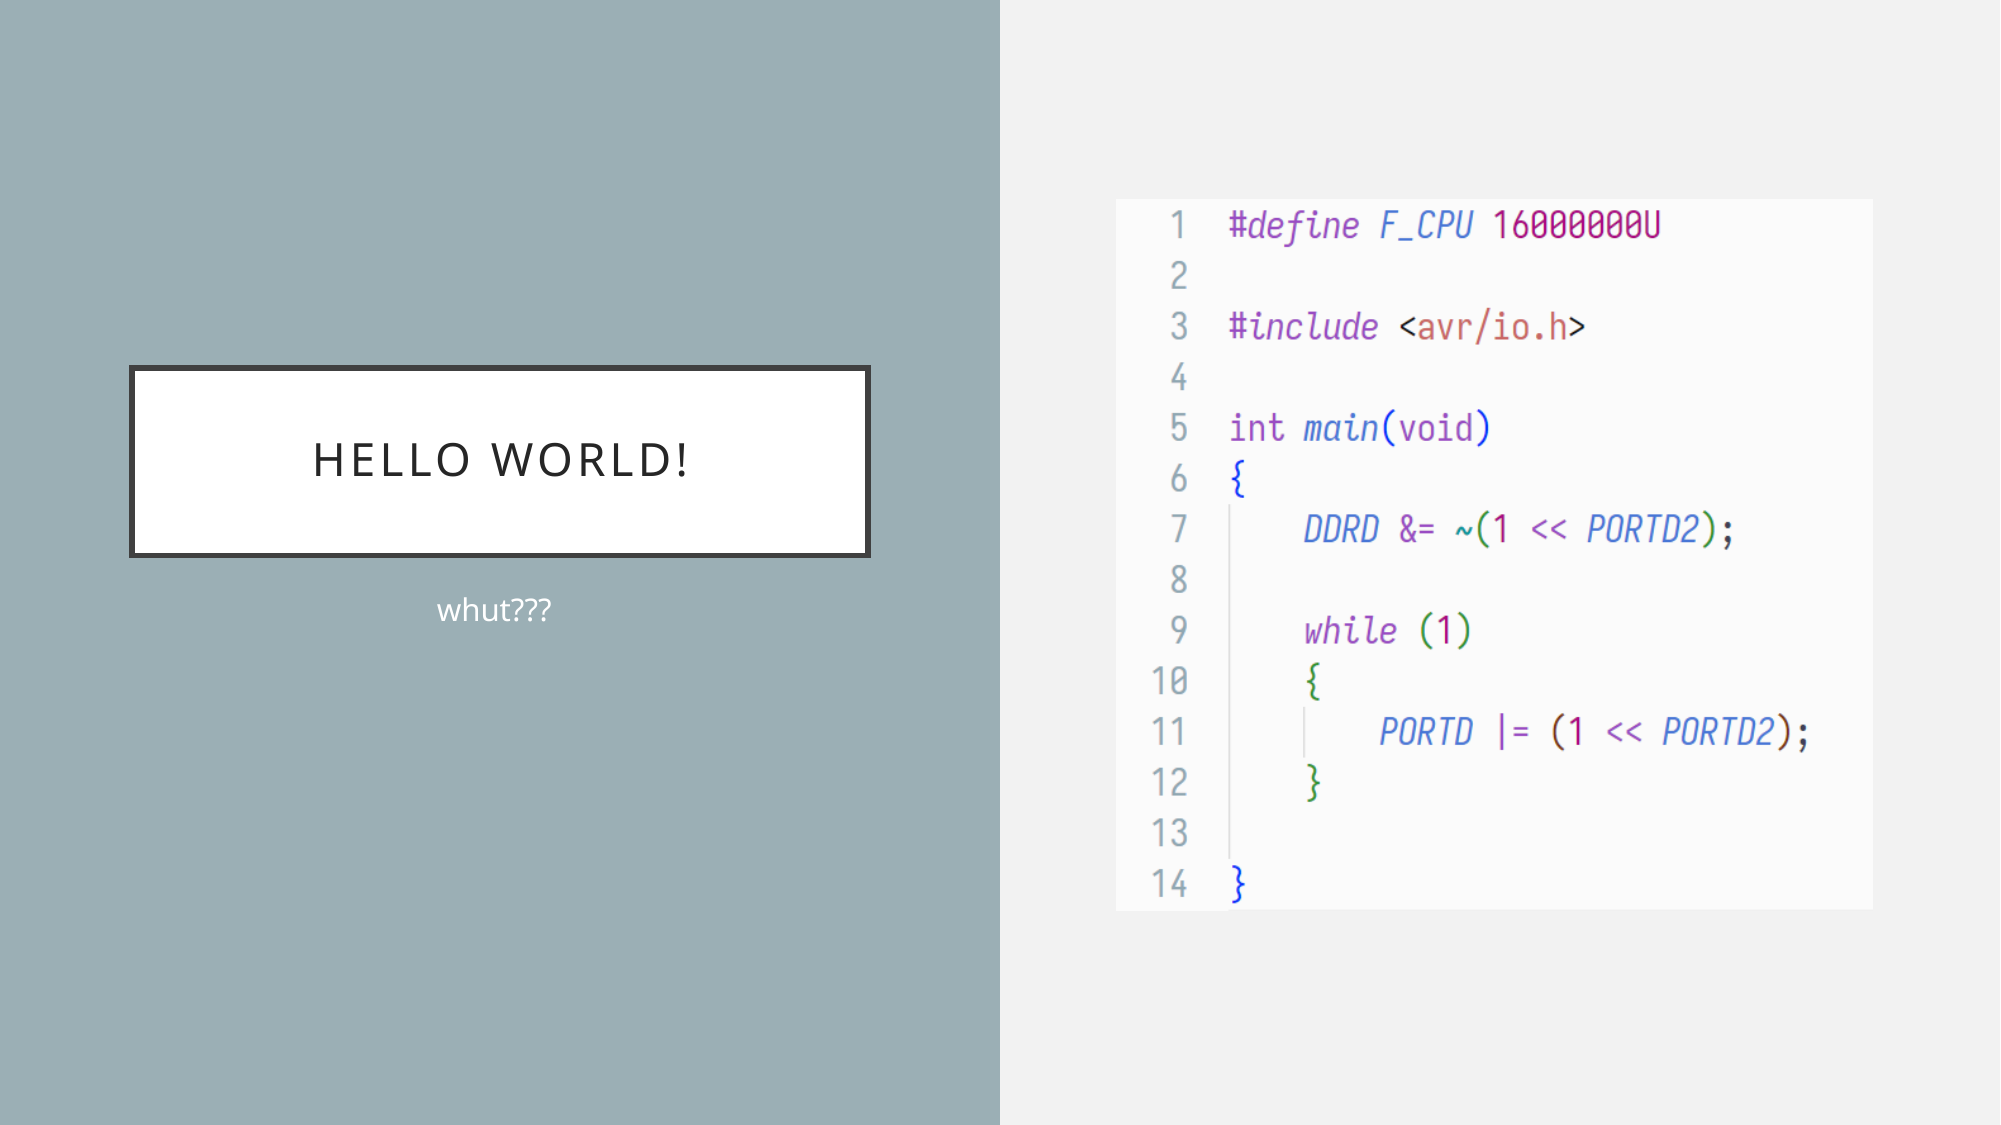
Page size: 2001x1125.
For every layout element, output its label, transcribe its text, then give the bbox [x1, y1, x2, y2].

picture [1116, 199, 1873, 911]
list whut??? [183, 582, 806, 943]
title Hello world! [131, 368, 868, 556]
